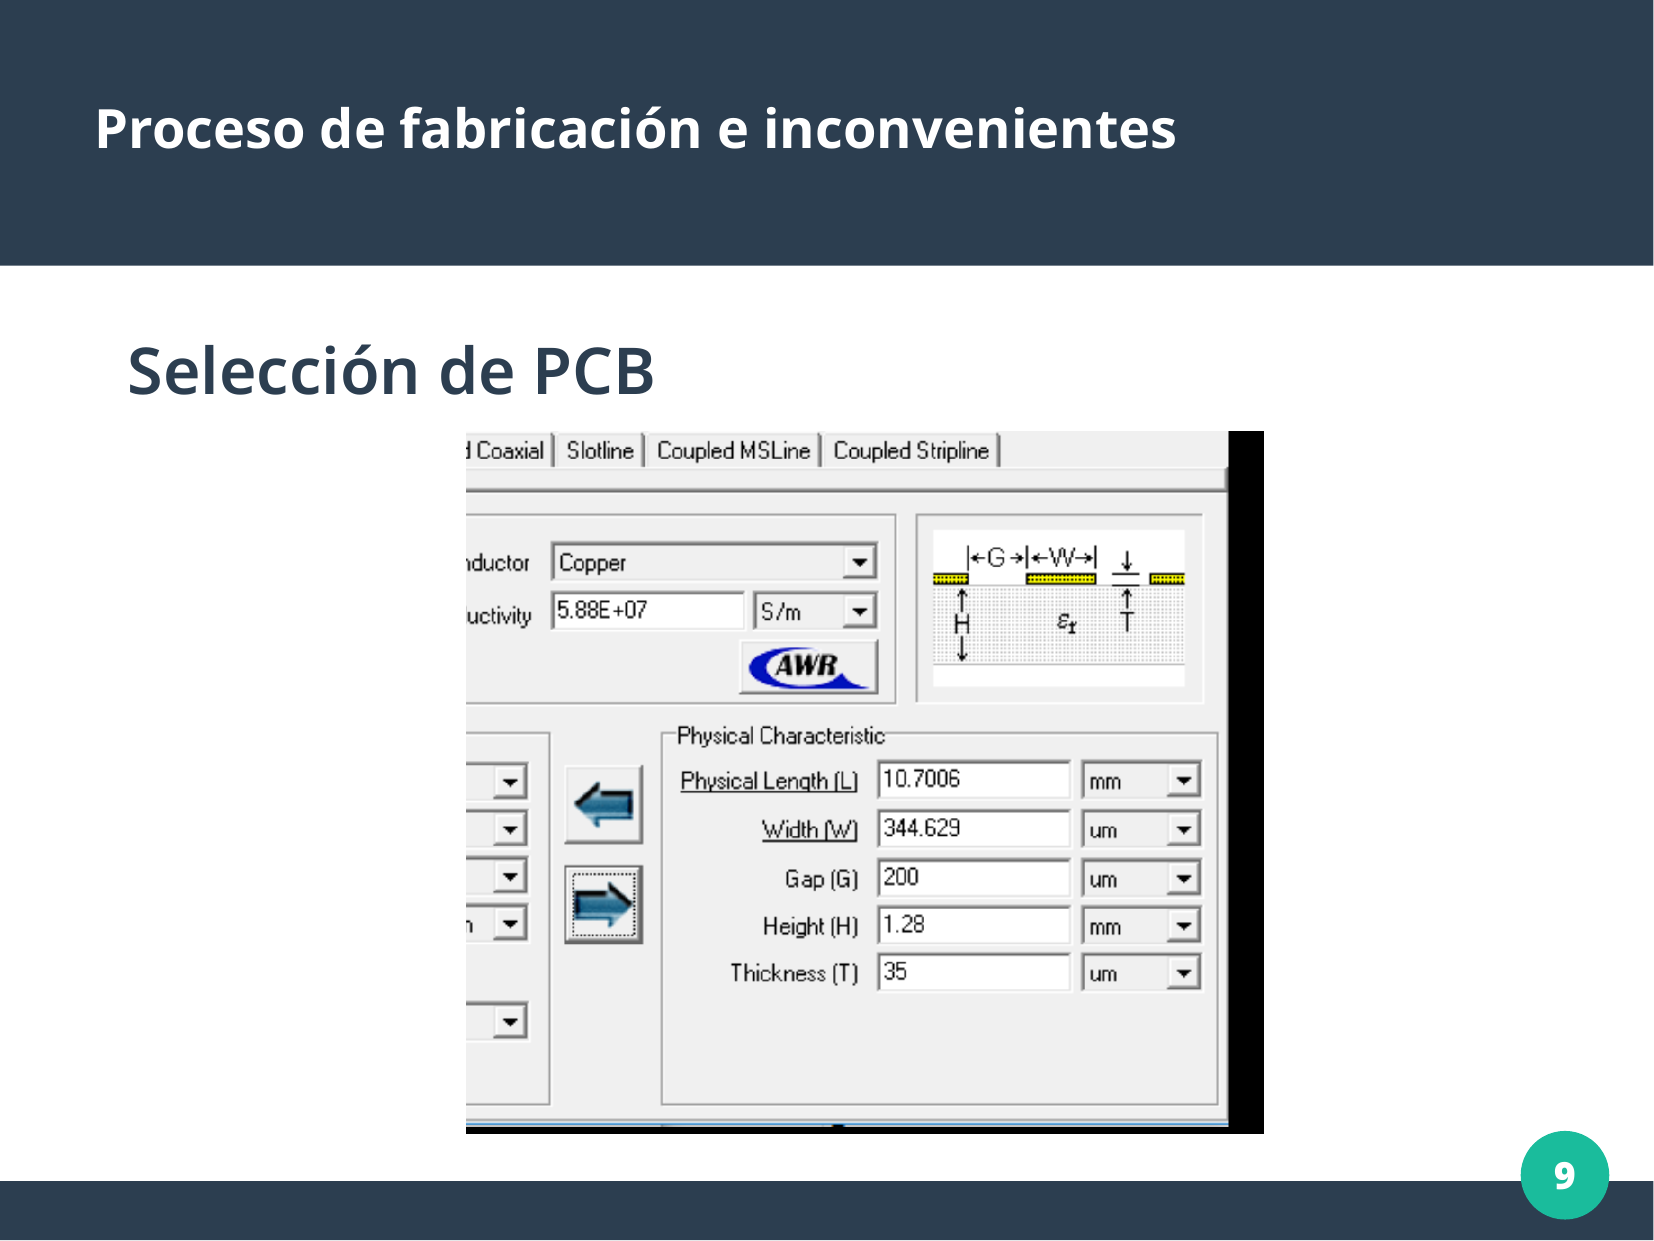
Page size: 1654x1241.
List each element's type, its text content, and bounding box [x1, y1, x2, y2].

list Selección de PCB [59, 324, 1595, 414]
picture [466, 431, 1264, 1134]
title Proceso de fabricación e inconvenientes [59, 49, 1595, 207]
